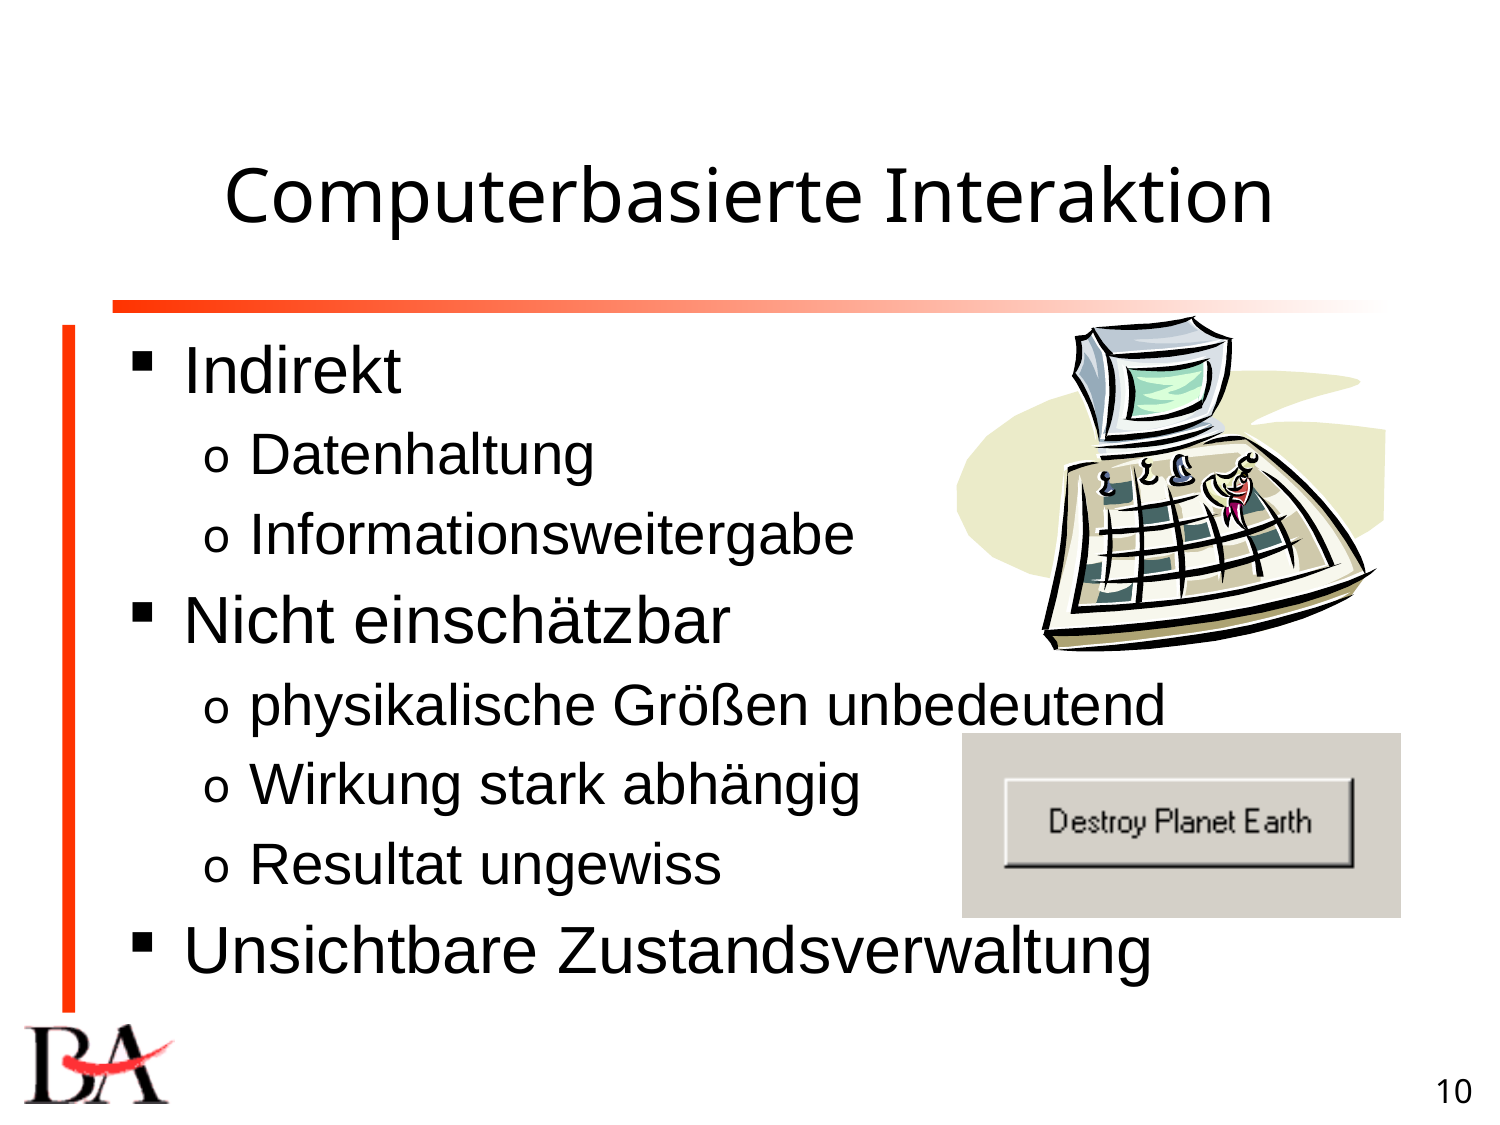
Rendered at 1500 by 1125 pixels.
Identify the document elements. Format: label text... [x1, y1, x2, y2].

picture [962, 733, 1401, 918]
picture [950, 307, 1393, 659]
title Computerbasierte Interaktion [112, 99, 1388, 288]
list Indirekt Datenhaltung Informationsweitergabe Nicht einschätzbar physikalische Größen unbedeutend Wirkung stark abhängig Resultat ungewiss Unsichtbare Zustandsverwaltung [112, 324, 1388, 1051]
picture [24, 1024, 175, 1104]
